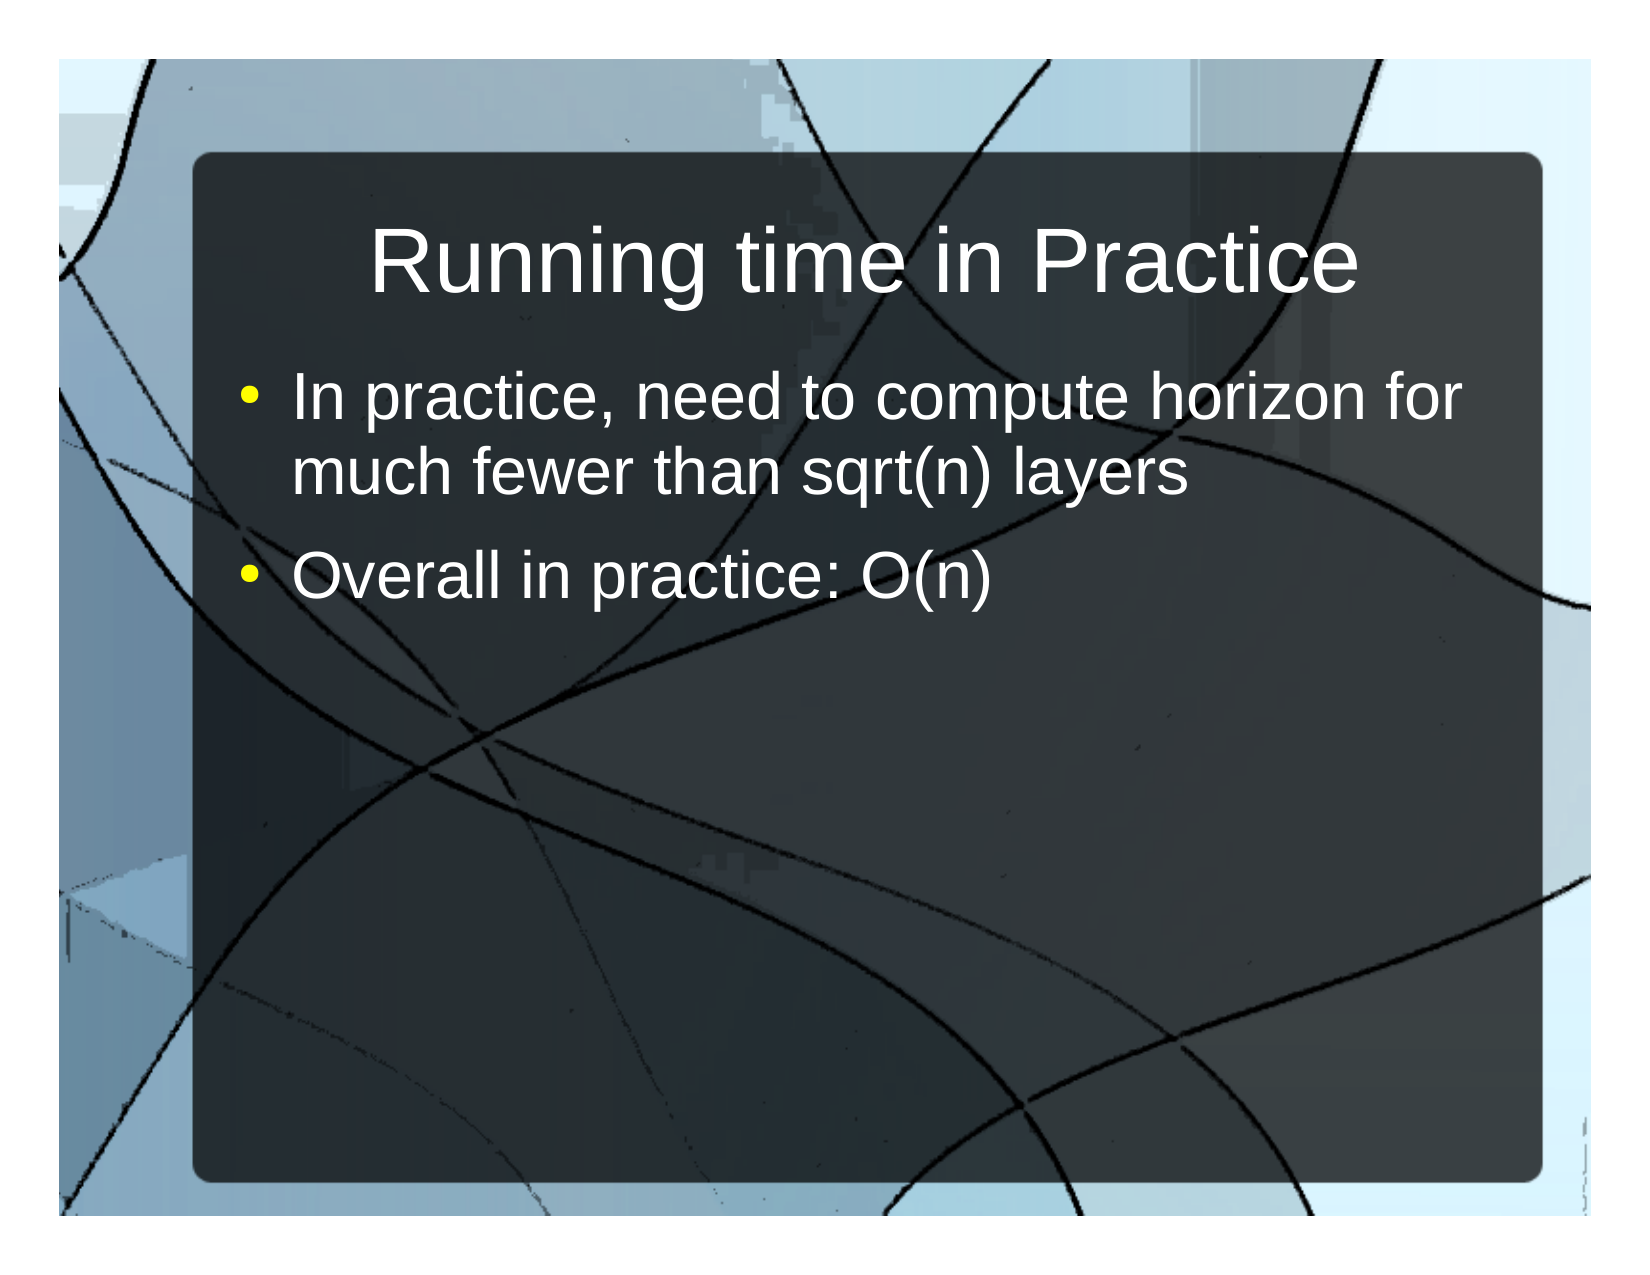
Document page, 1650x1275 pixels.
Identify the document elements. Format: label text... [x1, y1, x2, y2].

title Running time in Practice [206, 167, 1526, 355]
picture [59, 59, 1591, 1216]
list In practice, need to compute horizon for much fewer than sqrt(n) layers Overall in practice: O(n) [220, 359, 1485, 1108]
